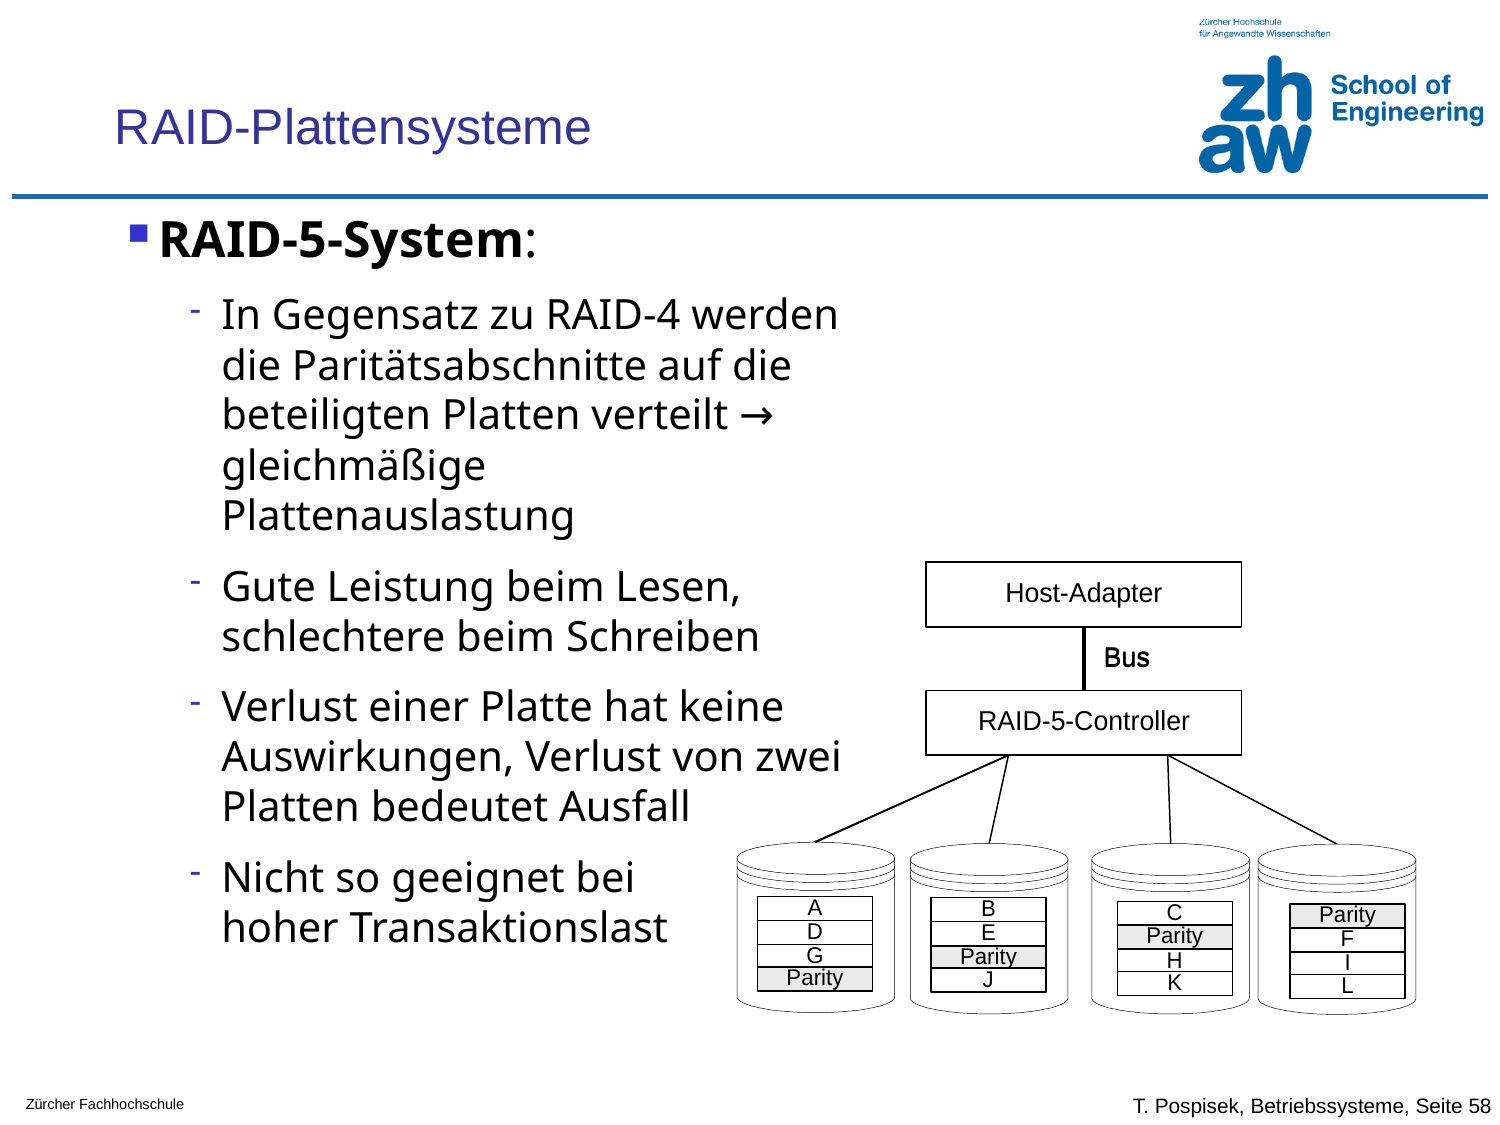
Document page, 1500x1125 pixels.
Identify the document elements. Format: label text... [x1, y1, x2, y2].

picture [1199, 19, 1483, 173]
picture [727, 549, 1426, 1021]
list RAID-5-System: In Gegensatz zu RAID-4 werden die Paritätsabschnitte auf die beteiligten Platten verteilt → gleichmäßige Plattenauslastung Gute Leistung beim Lesen, schlechtere beim Schreiben Verlust einer Platte hat keine Auswirkungen, Verlust von zwei Platten bedeutet Ausfall Nicht so geeignet bei hoher Transaktionslast [112, 200, 863, 988]
title RAID-Plattensysteme [99, 50, 1379, 163]
